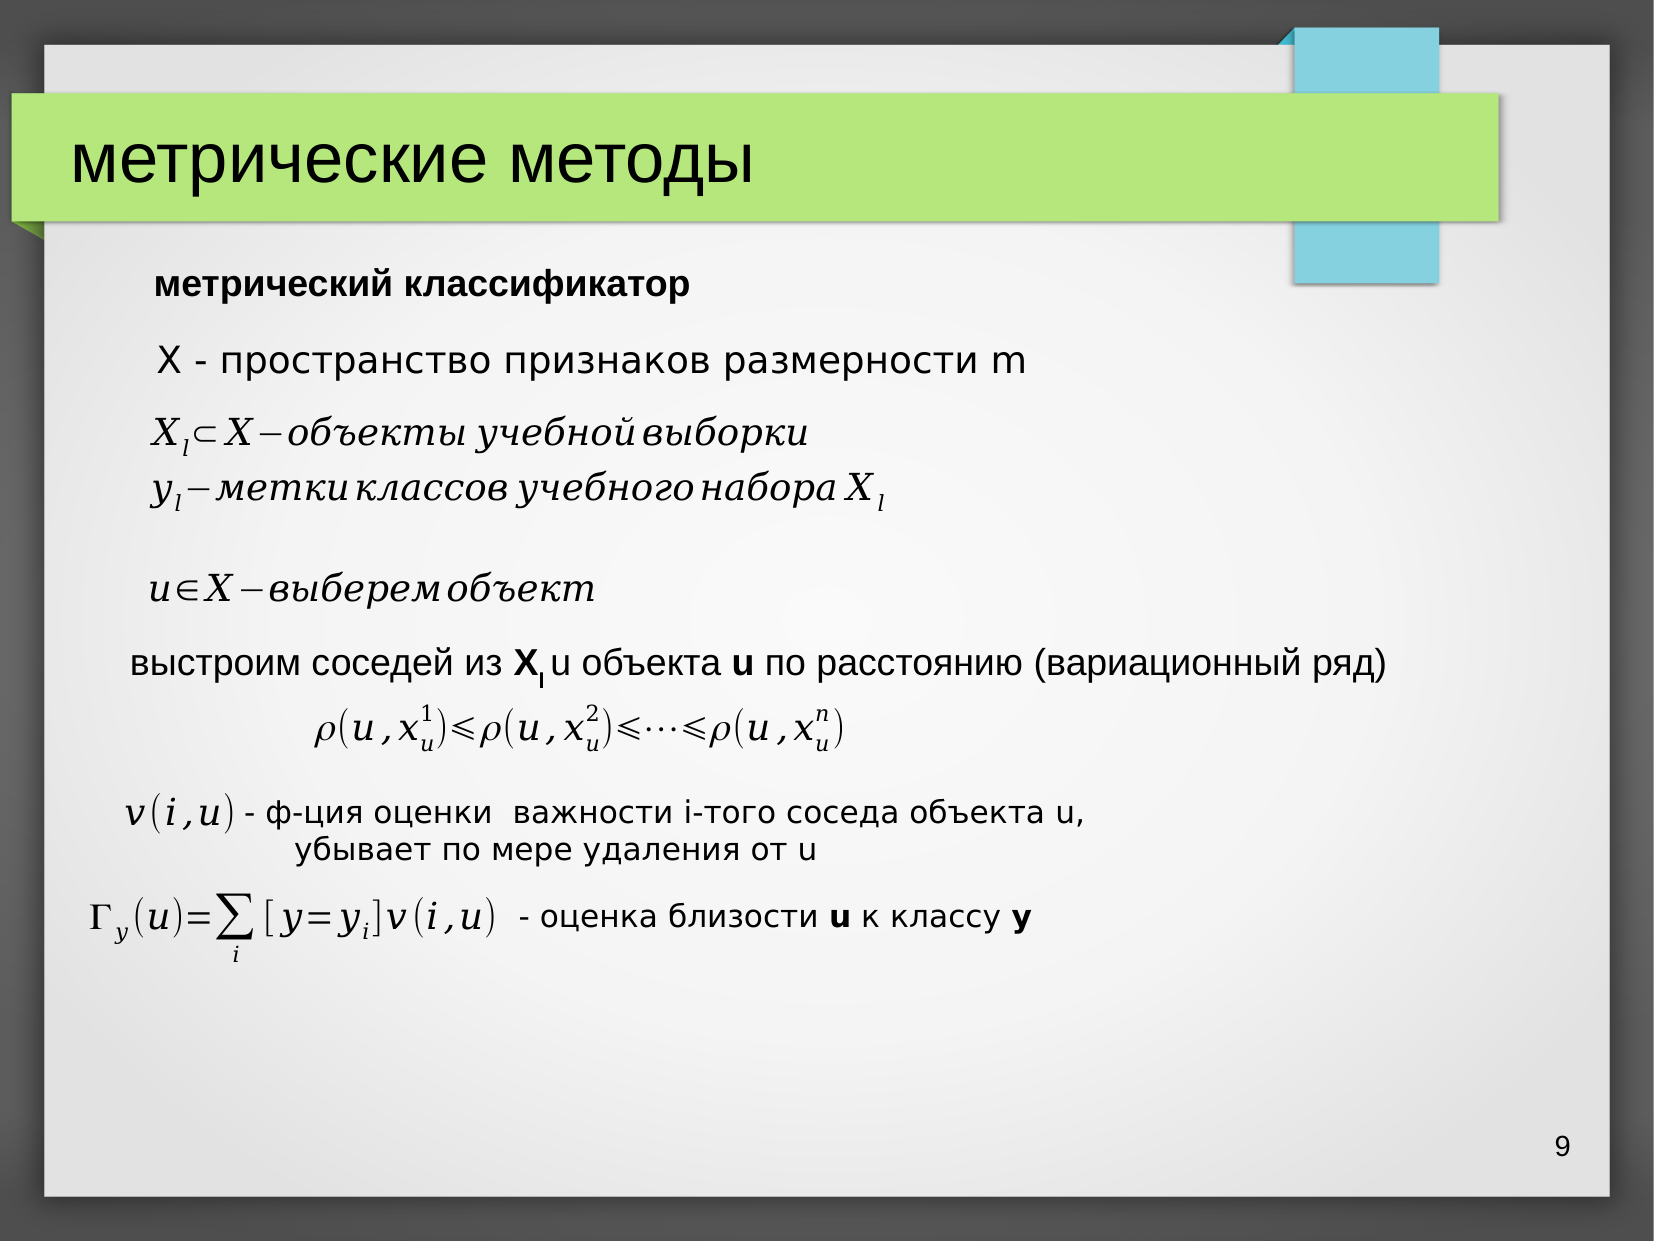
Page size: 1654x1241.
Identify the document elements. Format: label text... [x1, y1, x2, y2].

chart [118, 791, 219, 837]
subtitle метрический классификатор [153, 259, 815, 307]
chart [82, 890, 504, 969]
title метрические методы [70, 118, 1205, 199]
text_box - ф-ция оценки важности i-того соседа объекта u, убывает по мере удаления от u [219, 787, 1123, 879]
text_box X - пространство признаков размерности m [141, 331, 1043, 392]
chart [307, 701, 851, 756]
chart [141, 410, 816, 461]
chart [141, 566, 604, 611]
picture [0, 0, 1654, 1241]
chart [141, 466, 891, 516]
text_box - оценка близости u к классу y [494, 890, 1052, 950]
text_box выстроим соседей из Xl u объекта u по расстоянию (вариационный ряд) [129, 637, 1512, 697]
